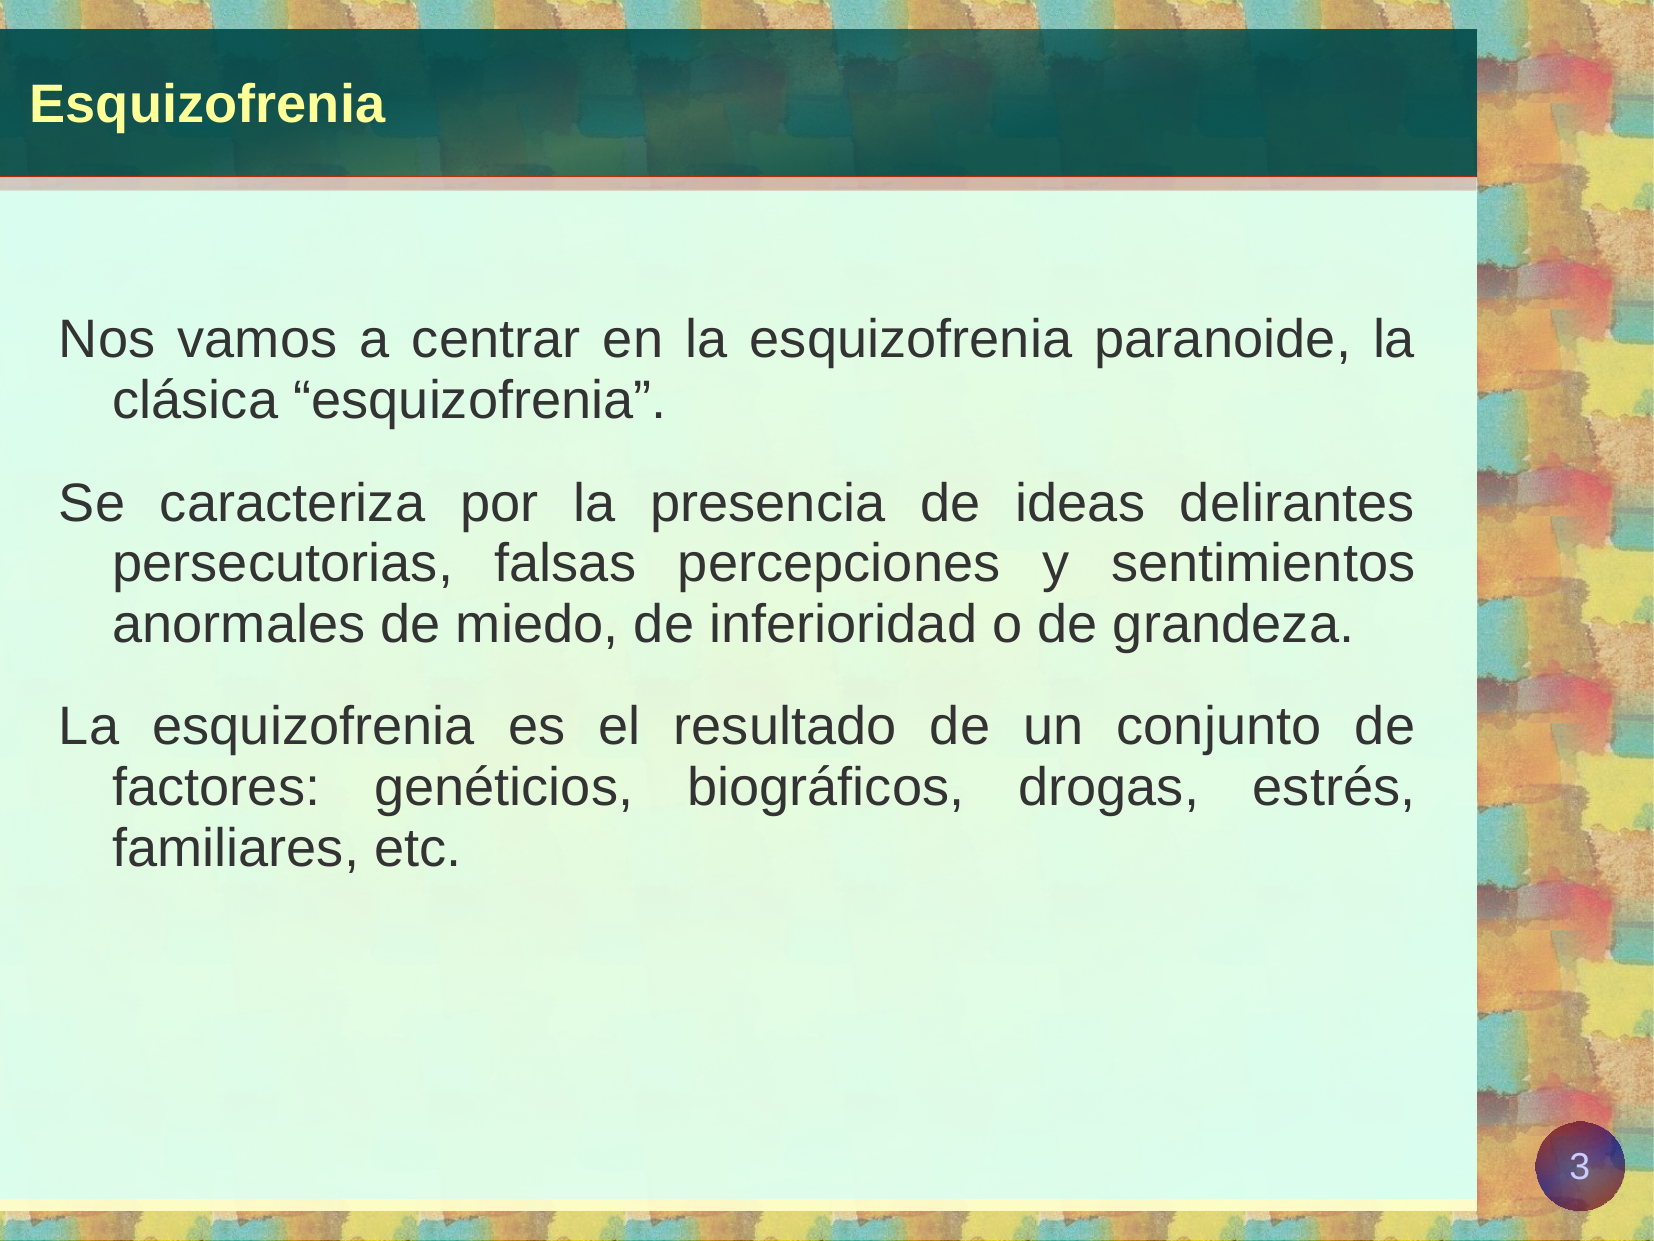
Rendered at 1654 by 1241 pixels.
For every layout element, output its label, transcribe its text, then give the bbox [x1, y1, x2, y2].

list Nos vamos a centrar en la esquizofrenia paranoide, la clásica “esquizofrenia”. Se caracteriza por la presencia de ideas delirantes persecutorias, falsas percepciones y sentimientos anormales de miedo, de inferioridad o de grandeza. La esquizofrenia es el resultado de un conjunto de factores: genéticios, biográficos, drogas, estrés, familiares, etc. [59, 236, 1418, 1182]
title Esquizofrenia [29, 59, 1447, 148]
text_box [0, 177, 1477, 1199]
